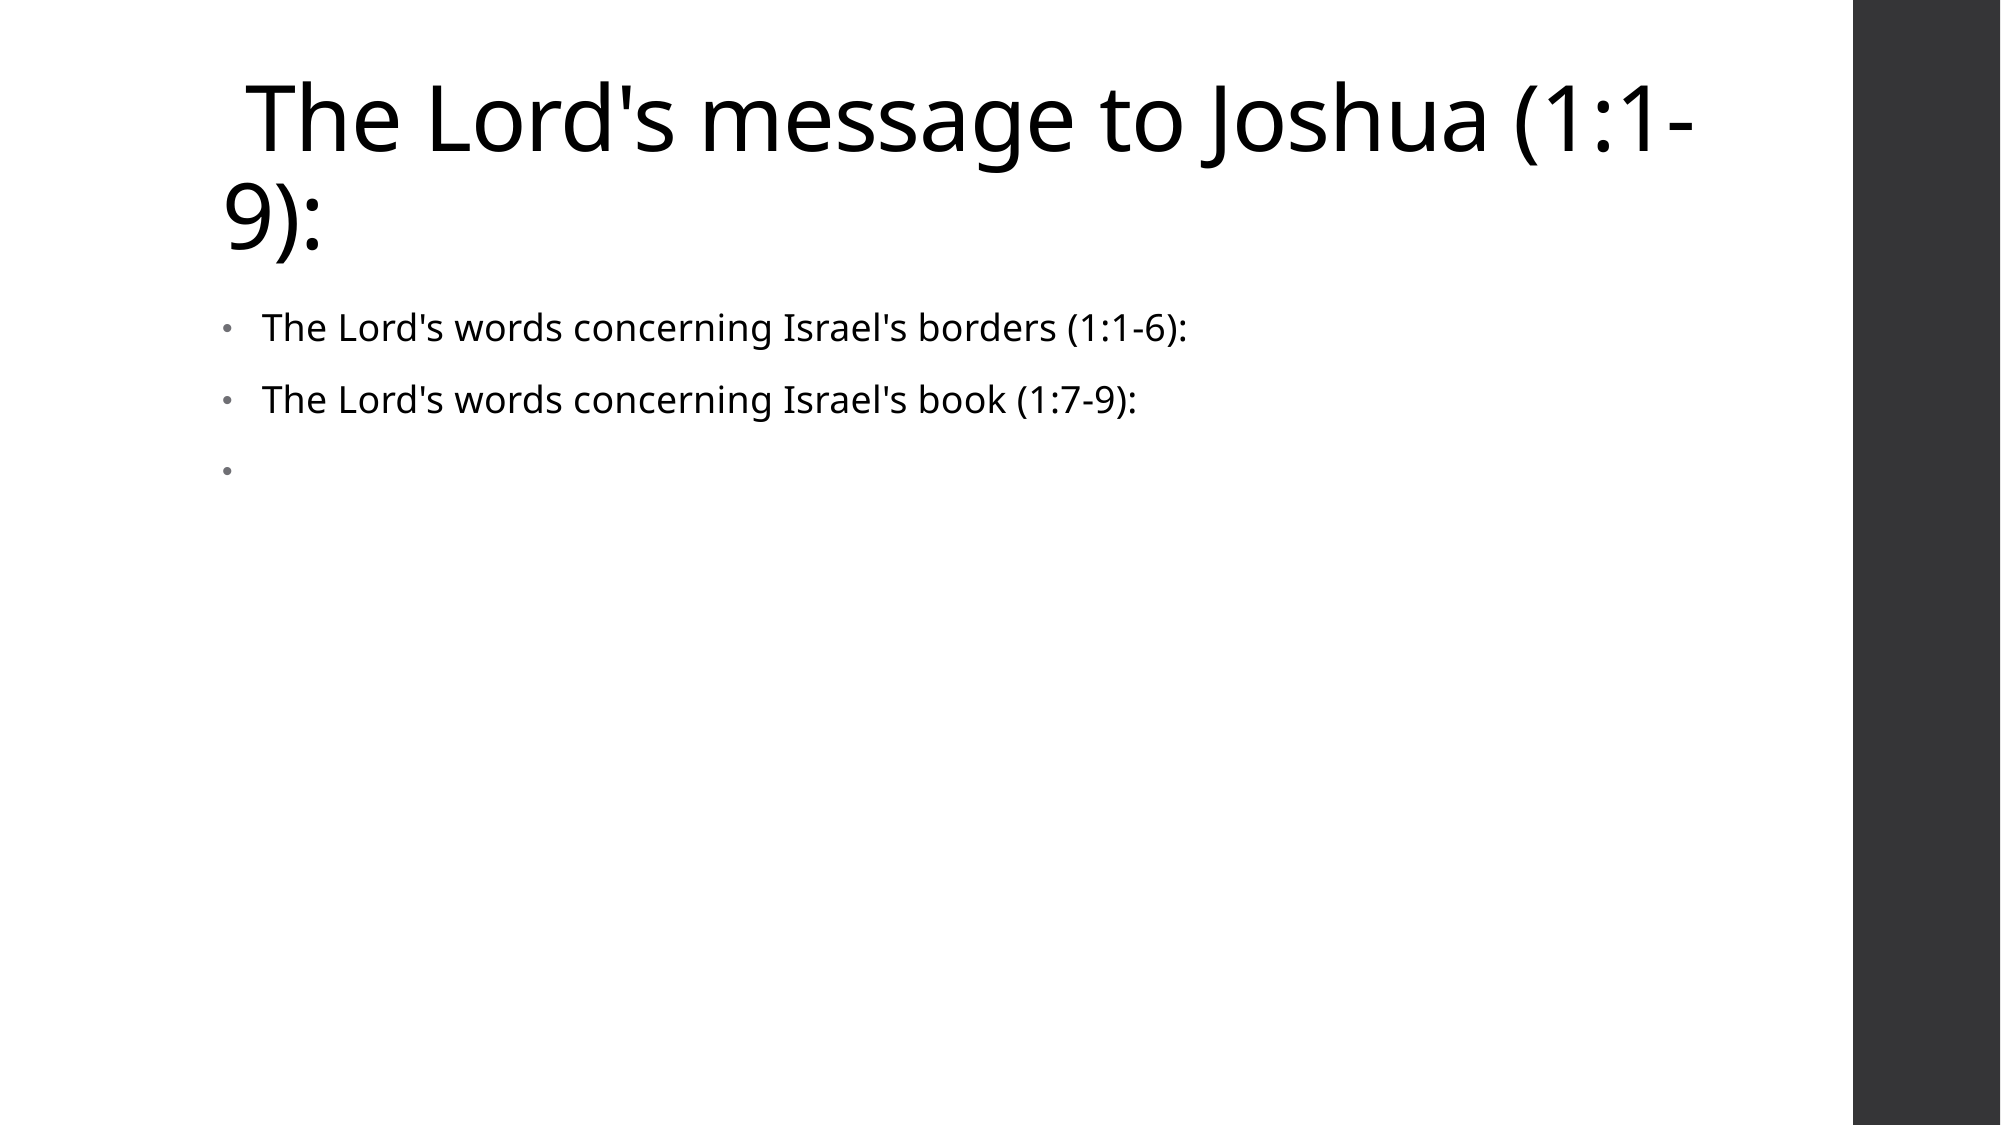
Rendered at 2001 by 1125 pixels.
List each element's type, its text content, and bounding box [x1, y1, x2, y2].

title The Lord's message to Joshua (1:1-9): [206, 60, 1797, 278]
list The Lord's words concerning Israel's borders (1:1-6): The Lord's words concerning Israel's book (1:7-9): [206, 299, 1617, 1014]
